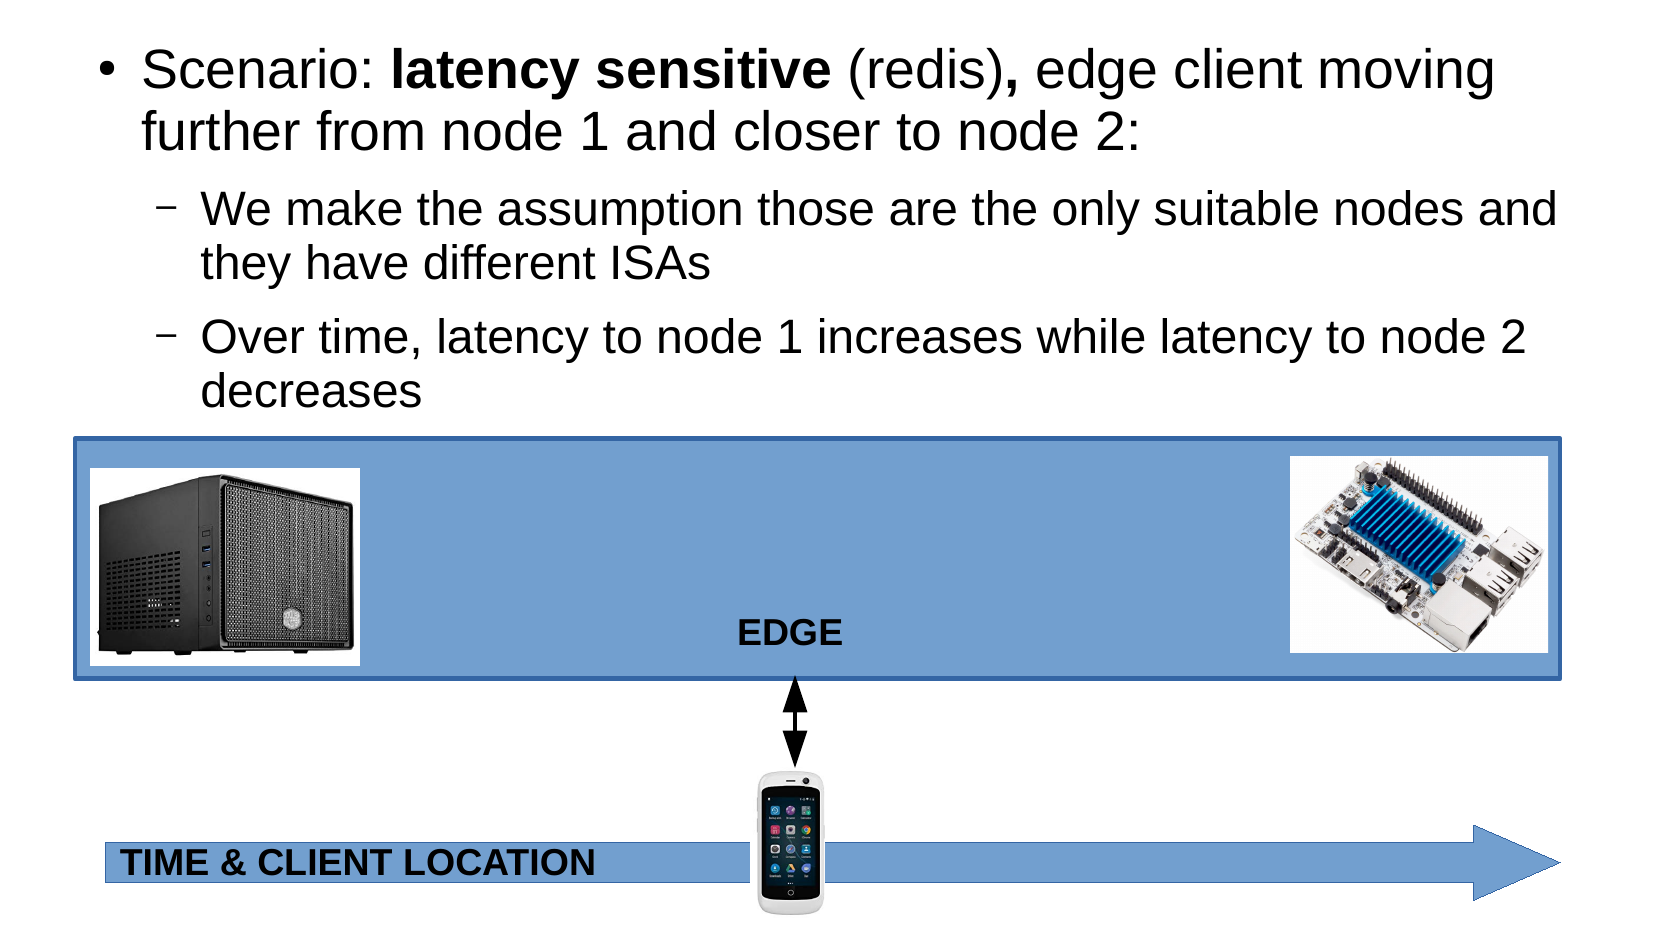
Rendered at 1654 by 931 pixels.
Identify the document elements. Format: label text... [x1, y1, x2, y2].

picture [90, 468, 361, 666]
text_box TIME & CLIENT LOCATION [105, 842, 750, 883]
text_box [75, 438, 1561, 679]
text_box TIME & CLIENT LOCATION [825, 825, 1561, 901]
picture [1290, 456, 1549, 653]
list Scenario: latency sensitive (redis), edge client moving further from node 1 and closer to node 2: We make the assumption those are the only suitable nodes and they have different ISAs Over time, latency to node 1 increases while latency to node 2 decreases [82, 38, 1571, 421]
picture [750, 767, 825, 918]
text_box EDGE [722, 604, 859, 661]
